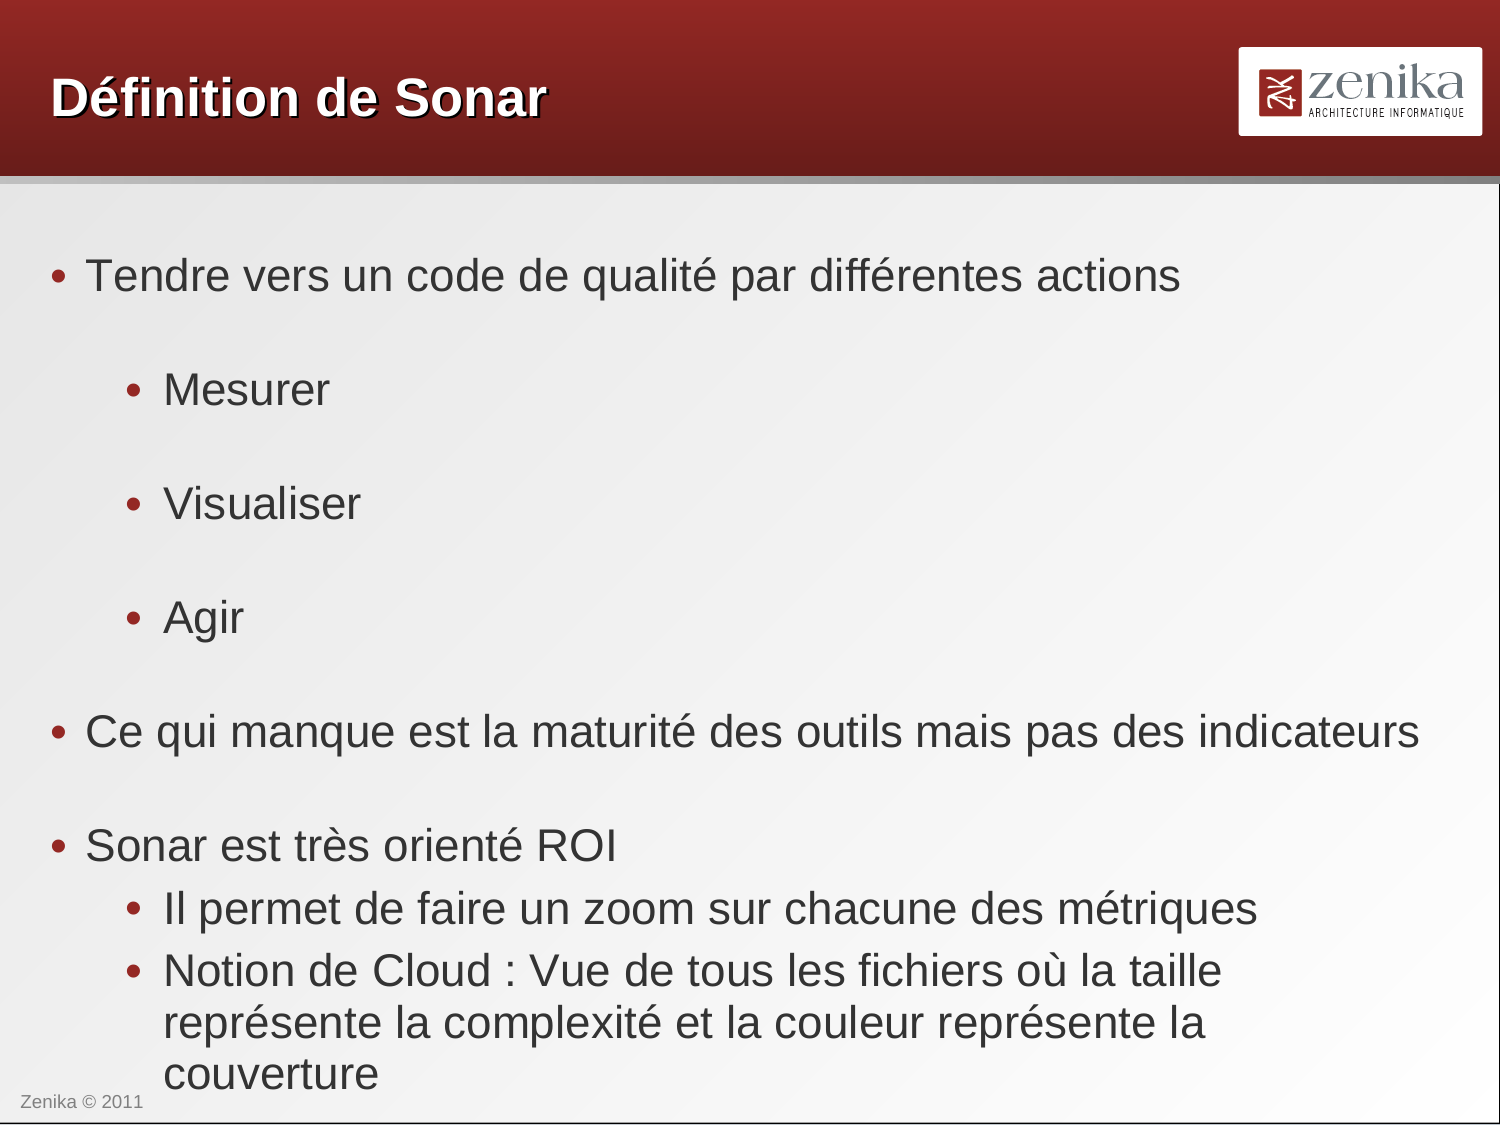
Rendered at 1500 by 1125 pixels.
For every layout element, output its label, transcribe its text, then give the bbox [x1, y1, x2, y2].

title Définition de Sonar [50, 15, 1206, 180]
picture [1257, 58, 1464, 125]
list Tendre vers un code de qualité par différentes actions Mesurer Visualiser Agir Ce qui manque est la maturité des outils mais pas des indicateurs Sonar est très orienté ROI Il permet de faire un zoom sur chacune des métriques Notion de Cloud : Vue de tous les fichiers où la taille représente la complexité et la couleur représente la couverture [50, 249, 1435, 1100]
